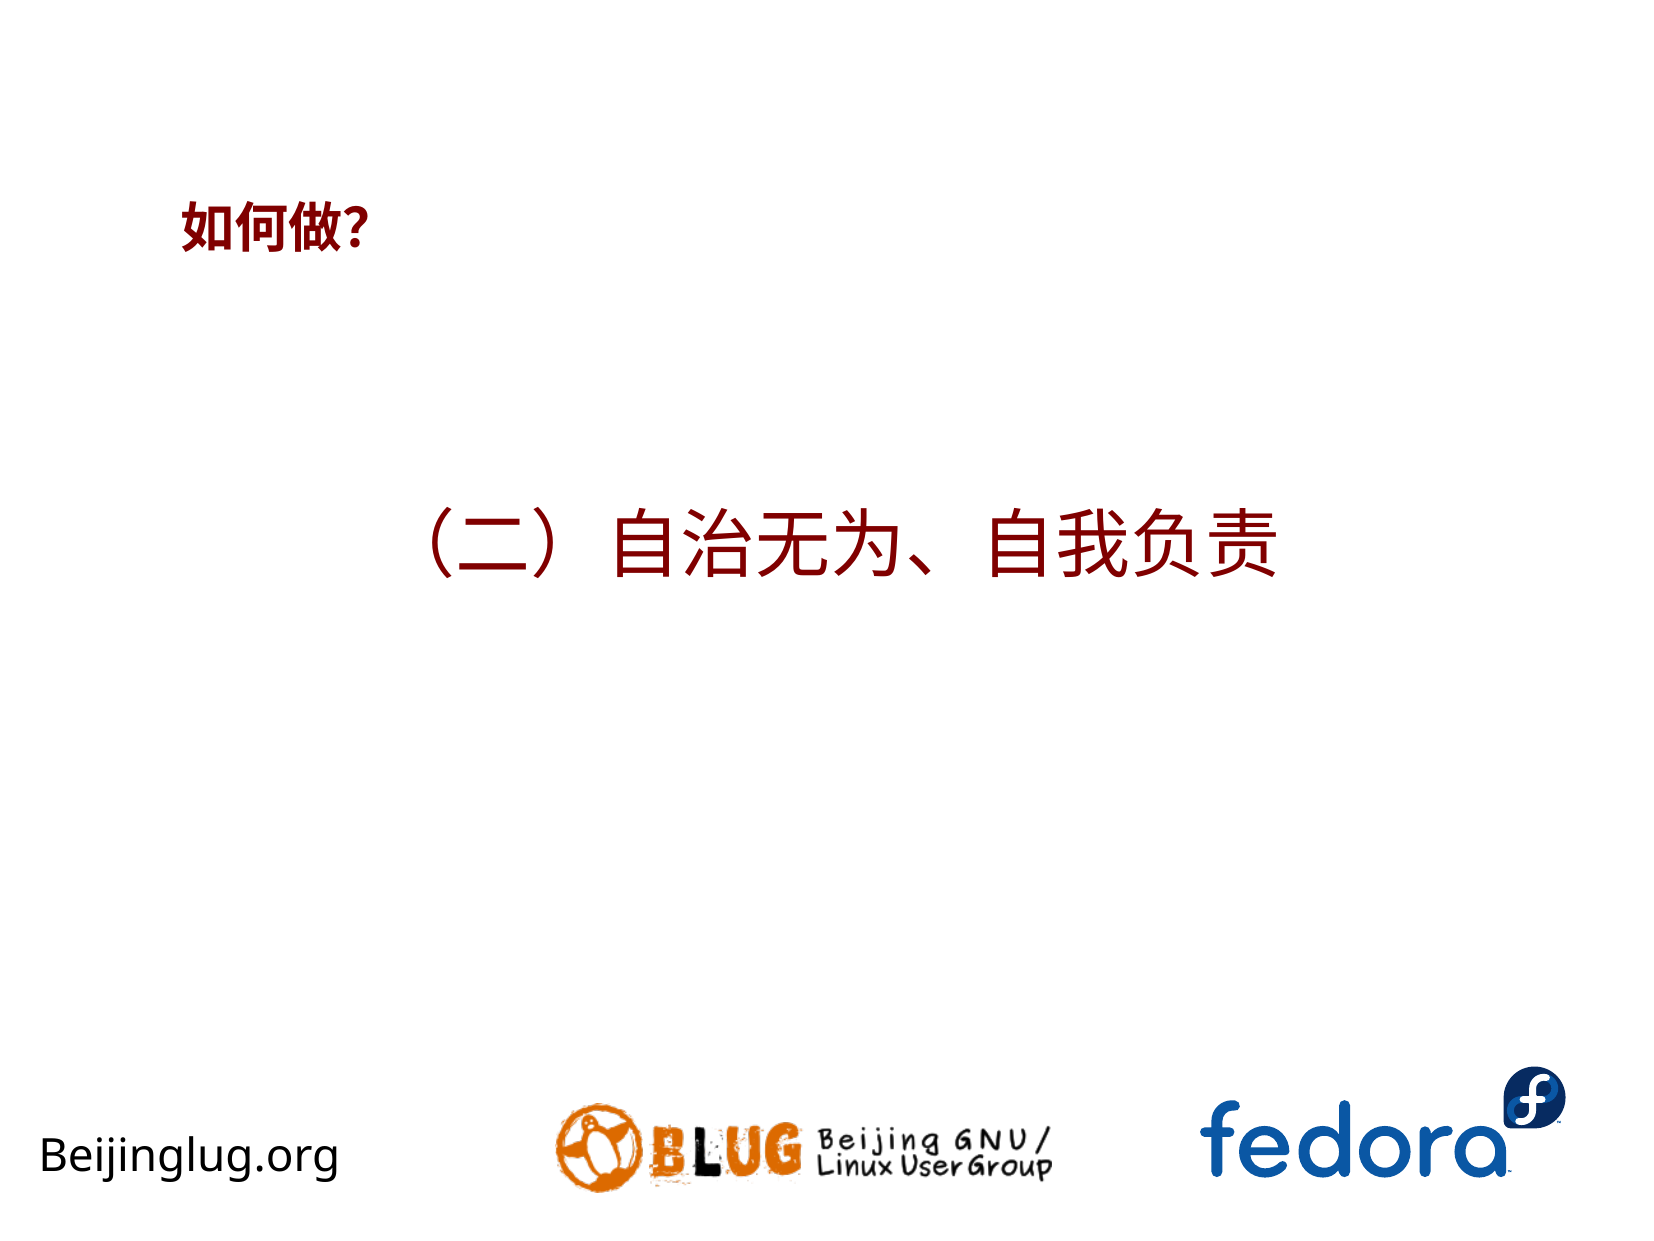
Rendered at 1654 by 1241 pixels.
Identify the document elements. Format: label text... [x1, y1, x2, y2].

text_box （二）自治无为、自我负责 [366, 477, 1296, 603]
text_box 如何做？ [165, 177, 422, 266]
picture [555, 1103, 1052, 1193]
